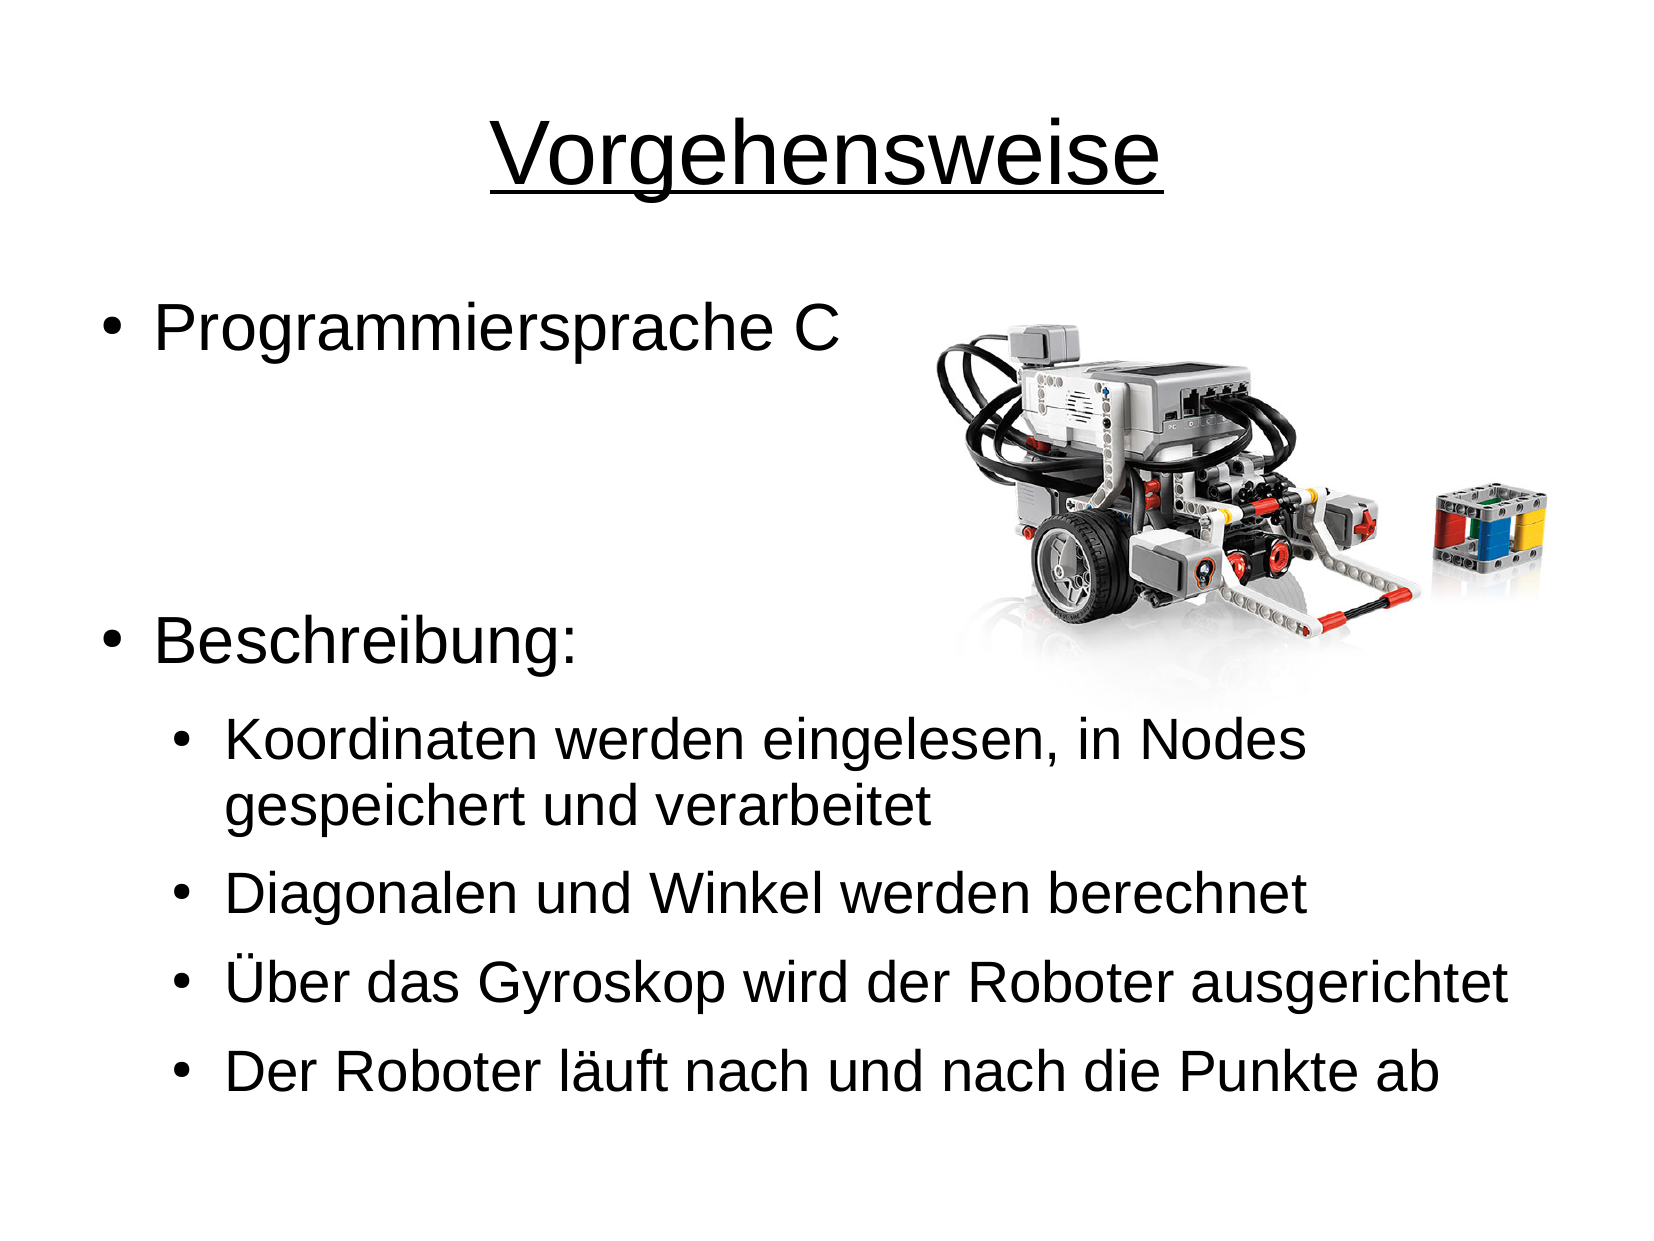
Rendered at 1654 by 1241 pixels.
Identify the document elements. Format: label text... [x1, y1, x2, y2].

list Programmiersprache C Beschreibung: Koordinaten werden eingelesen, in Nodes gespeichert und verarbeitet Diagonalen und Winkel werden berechnet Über das Gyroskop wird der Roboter ausgerichtet Der Roboter läuft nach und nach die Punkte ab [82, 290, 1571, 1109]
picture [885, 236, 1595, 739]
title Vorgehensweise [82, 49, 1571, 257]
